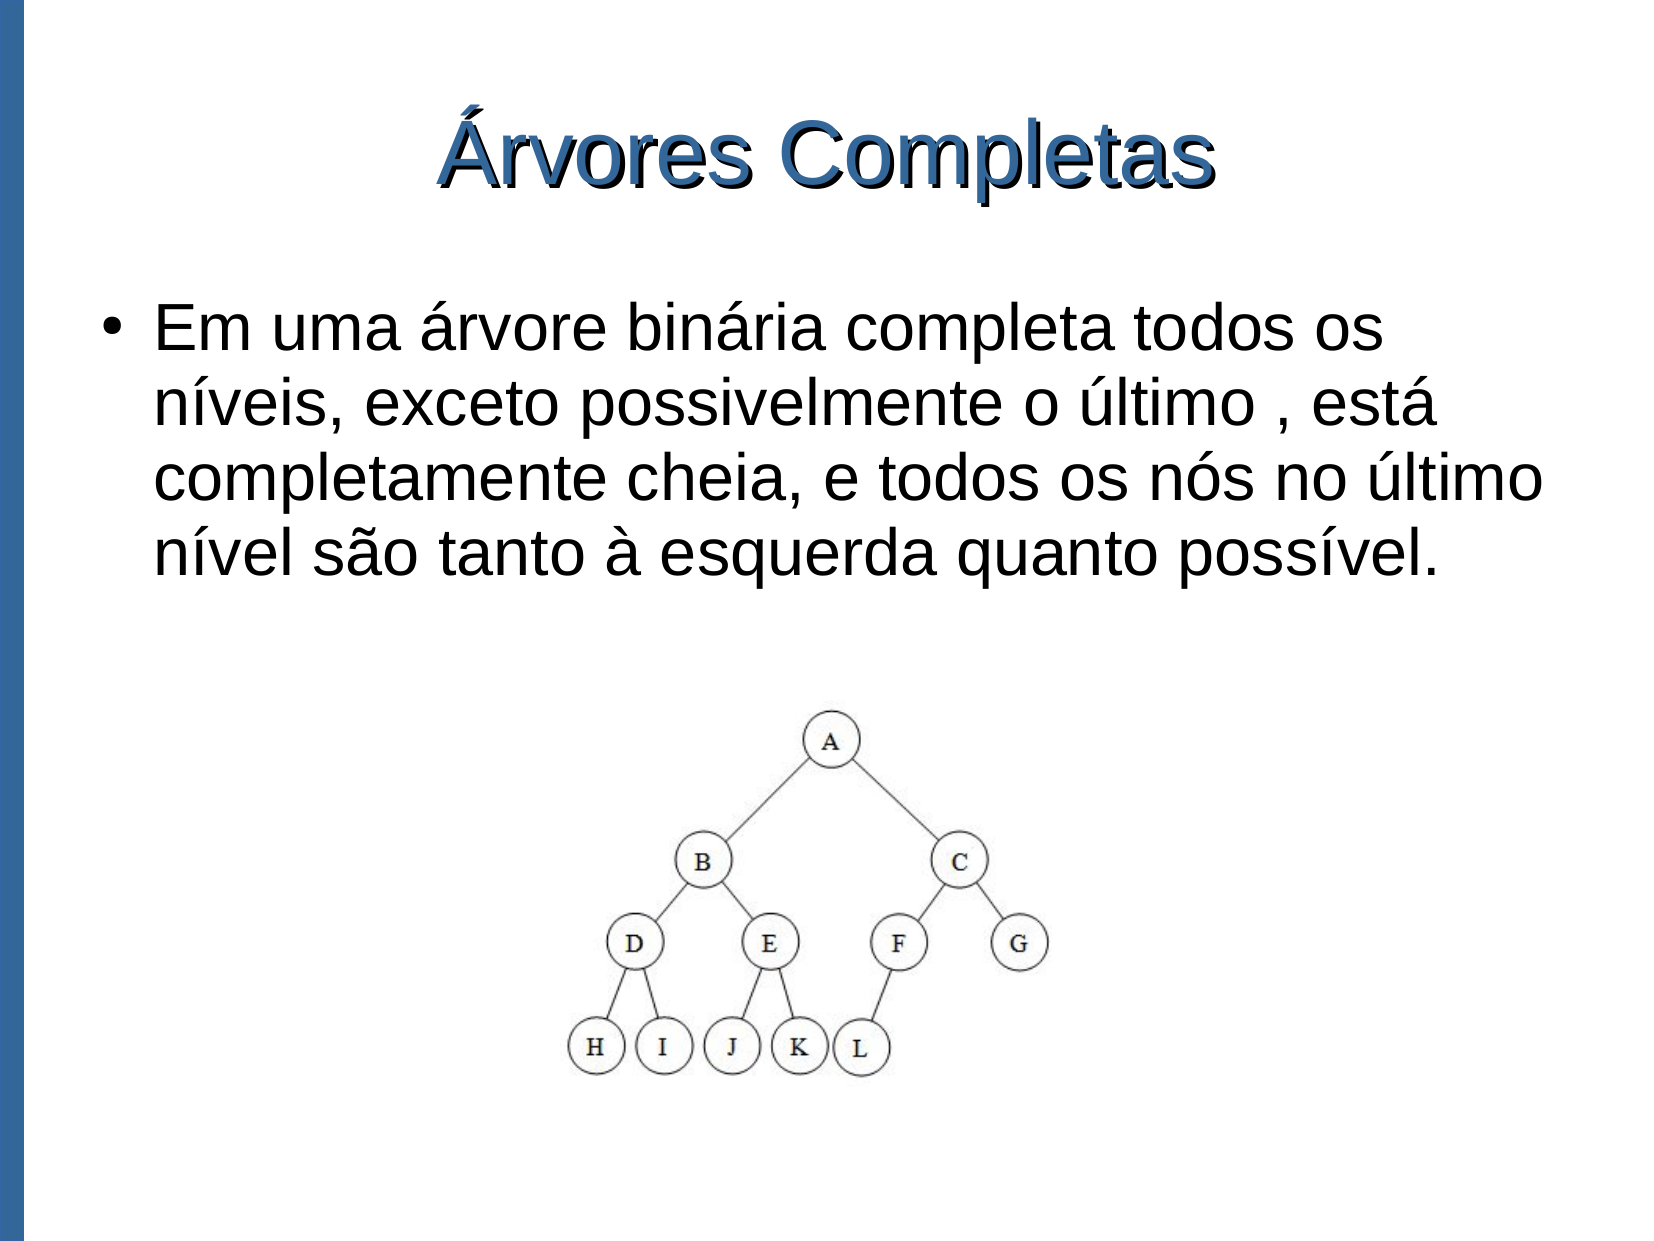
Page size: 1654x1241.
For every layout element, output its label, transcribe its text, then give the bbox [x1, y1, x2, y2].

list Em uma árvore binária completa todos os níveis, exceto possivelmente o último , está completamente cheia, e todos os nós no último nível são tanto à esquerda quanto possível. [82, 290, 1571, 1010]
picture [560, 700, 1052, 1087]
title Árvores Completas [82, 49, 1571, 257]
